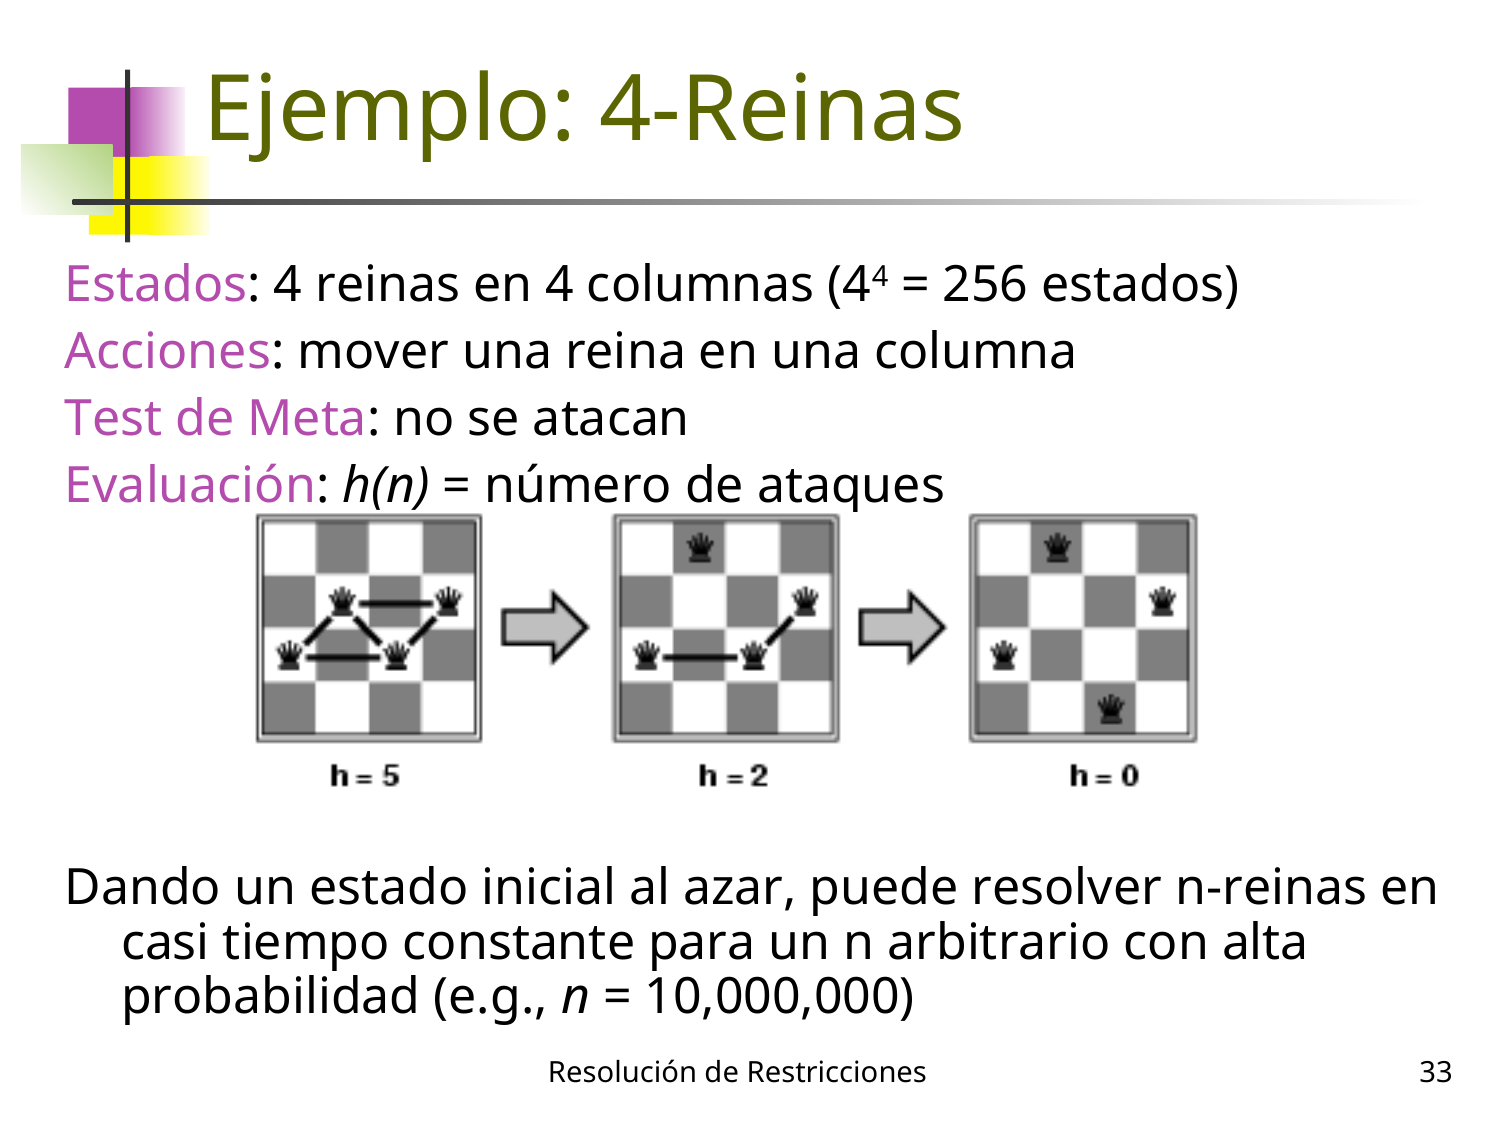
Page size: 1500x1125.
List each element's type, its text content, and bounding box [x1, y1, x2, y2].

title Ejemplo: 4-Reinas [188, 35, 1468, 175]
list Estados: 4 reinas en 4 columnas (44 = 256 estados) Acciones: mover una reina en una columna Test de Meta: no se atacan Evaluación: h(n) = número de ataques Dando un estado inicial al azar, puede resolver n-reinas en casi tiempo constante para un n arbitrario con alta probabilidad (e.g., n = 10,000,000) [50, 249, 1469, 1007]
picture [249, 512, 1201, 803]
